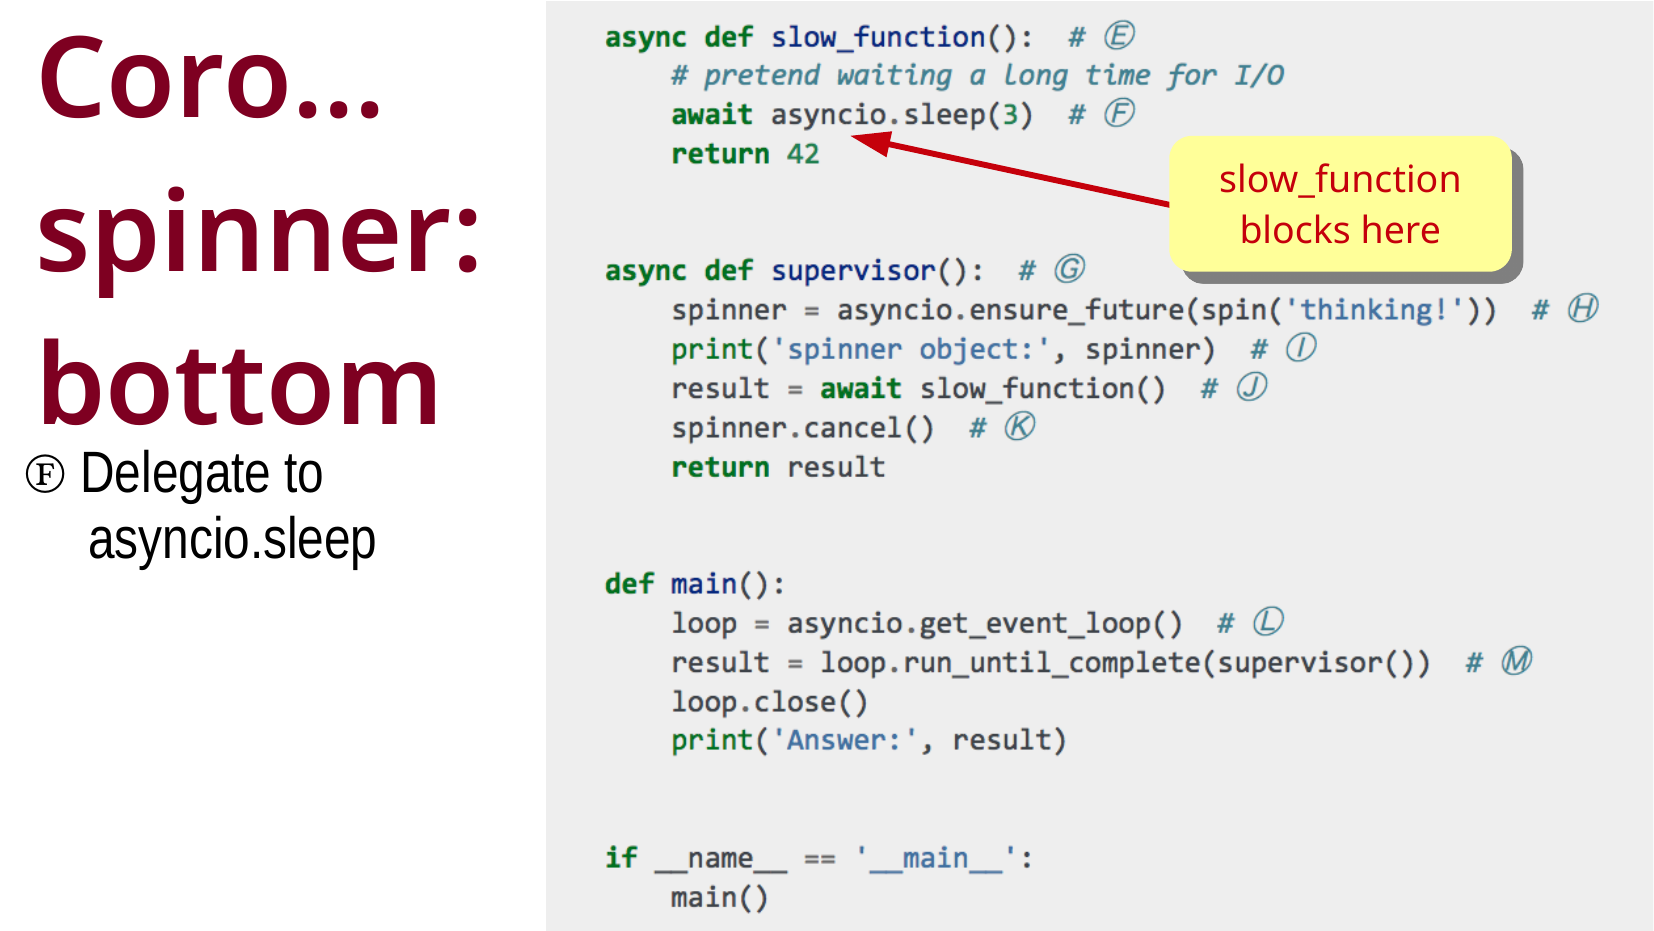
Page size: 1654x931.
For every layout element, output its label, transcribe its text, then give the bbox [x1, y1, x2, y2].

list Ⓕ Delegate to asyncio.sleep [23, 437, 497, 899]
text_box slow_function blocks here [1169, 135, 1512, 272]
picture [546, 1, 1654, 931]
title Coro... spinner: bottom [35, 59, 1571, 396]
